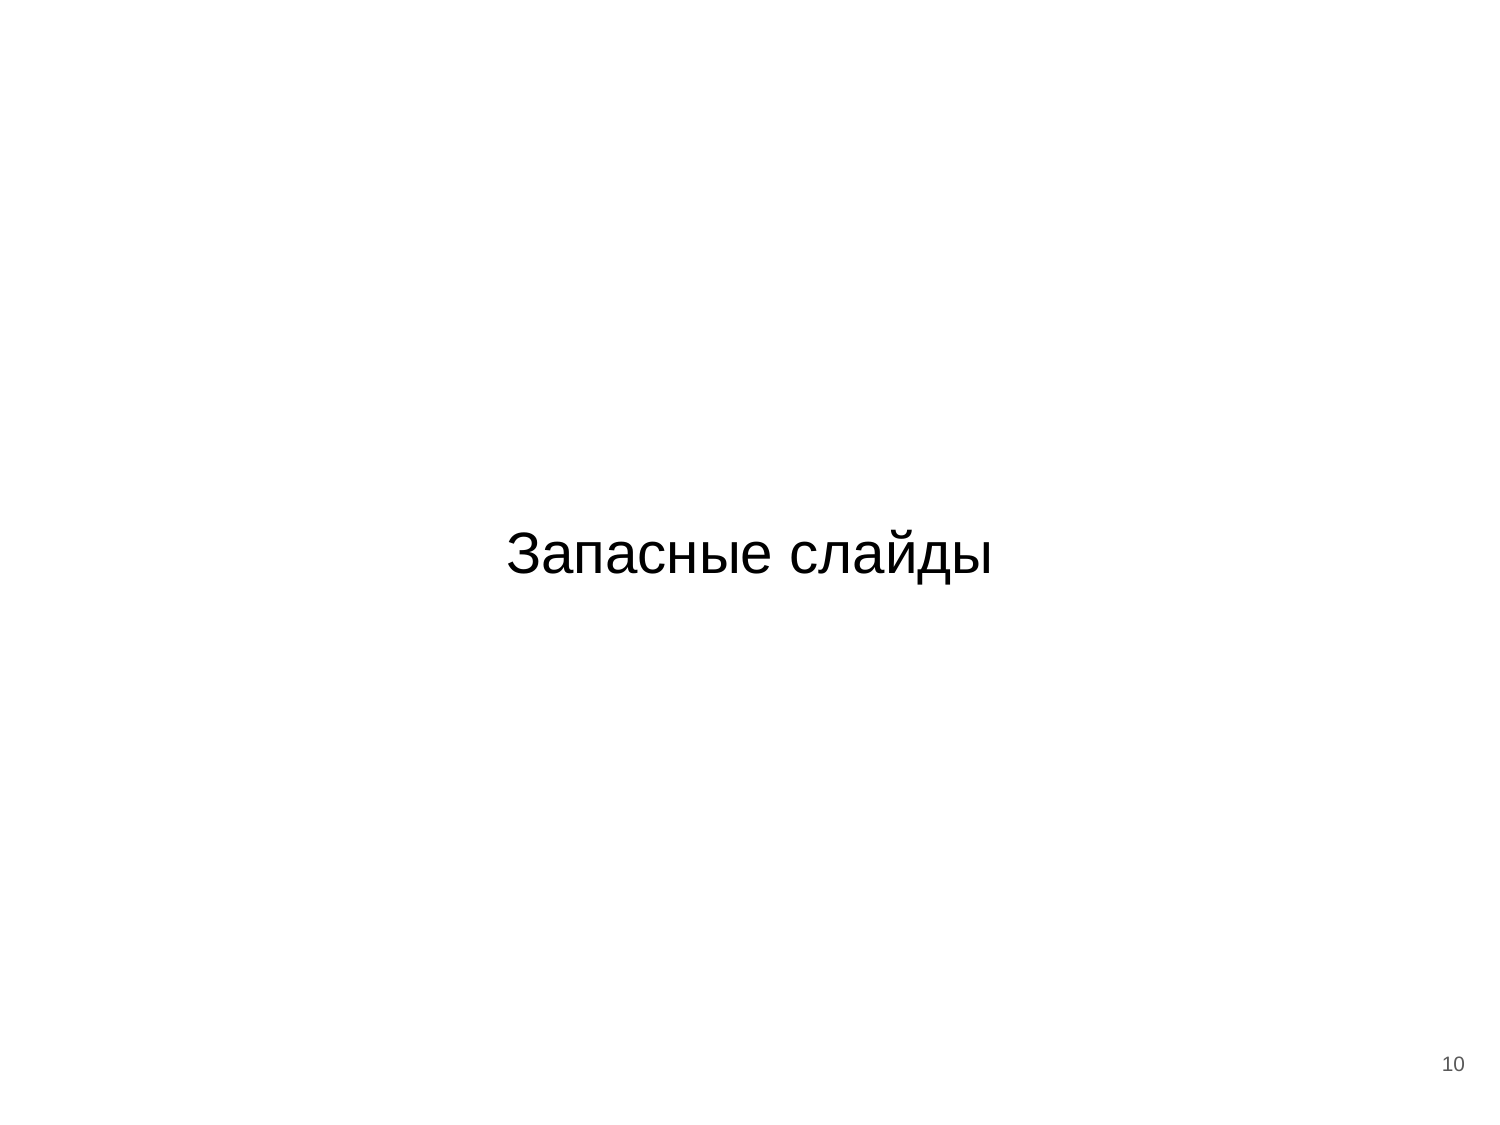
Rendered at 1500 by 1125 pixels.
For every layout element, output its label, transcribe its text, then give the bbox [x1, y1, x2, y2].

slide_number <номер> [1389, 1019, 1480, 1106]
title Запасные слайды [51, 499, 1449, 626]
